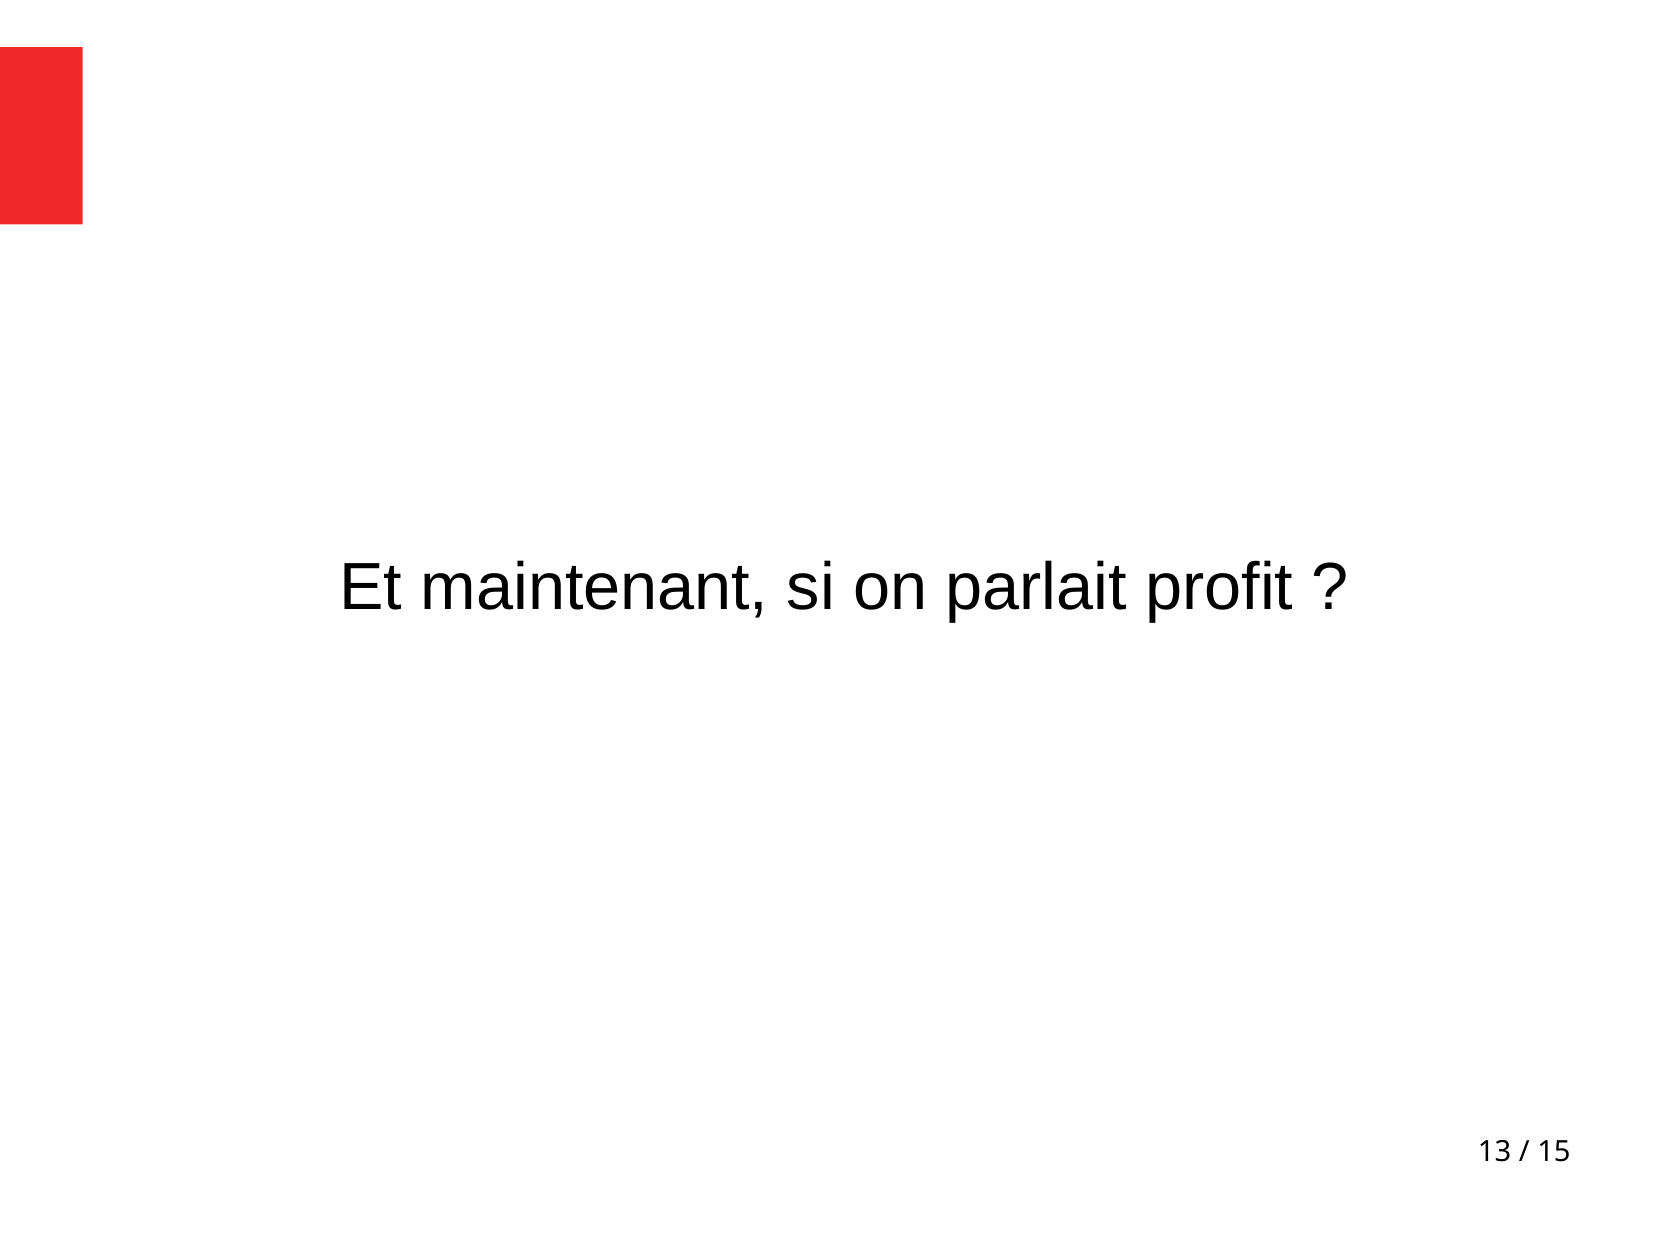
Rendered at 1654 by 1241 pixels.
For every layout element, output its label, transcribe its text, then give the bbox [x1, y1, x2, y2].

subtitle Et maintenant, si on parlait profit ? [118, 106, 1571, 1067]
